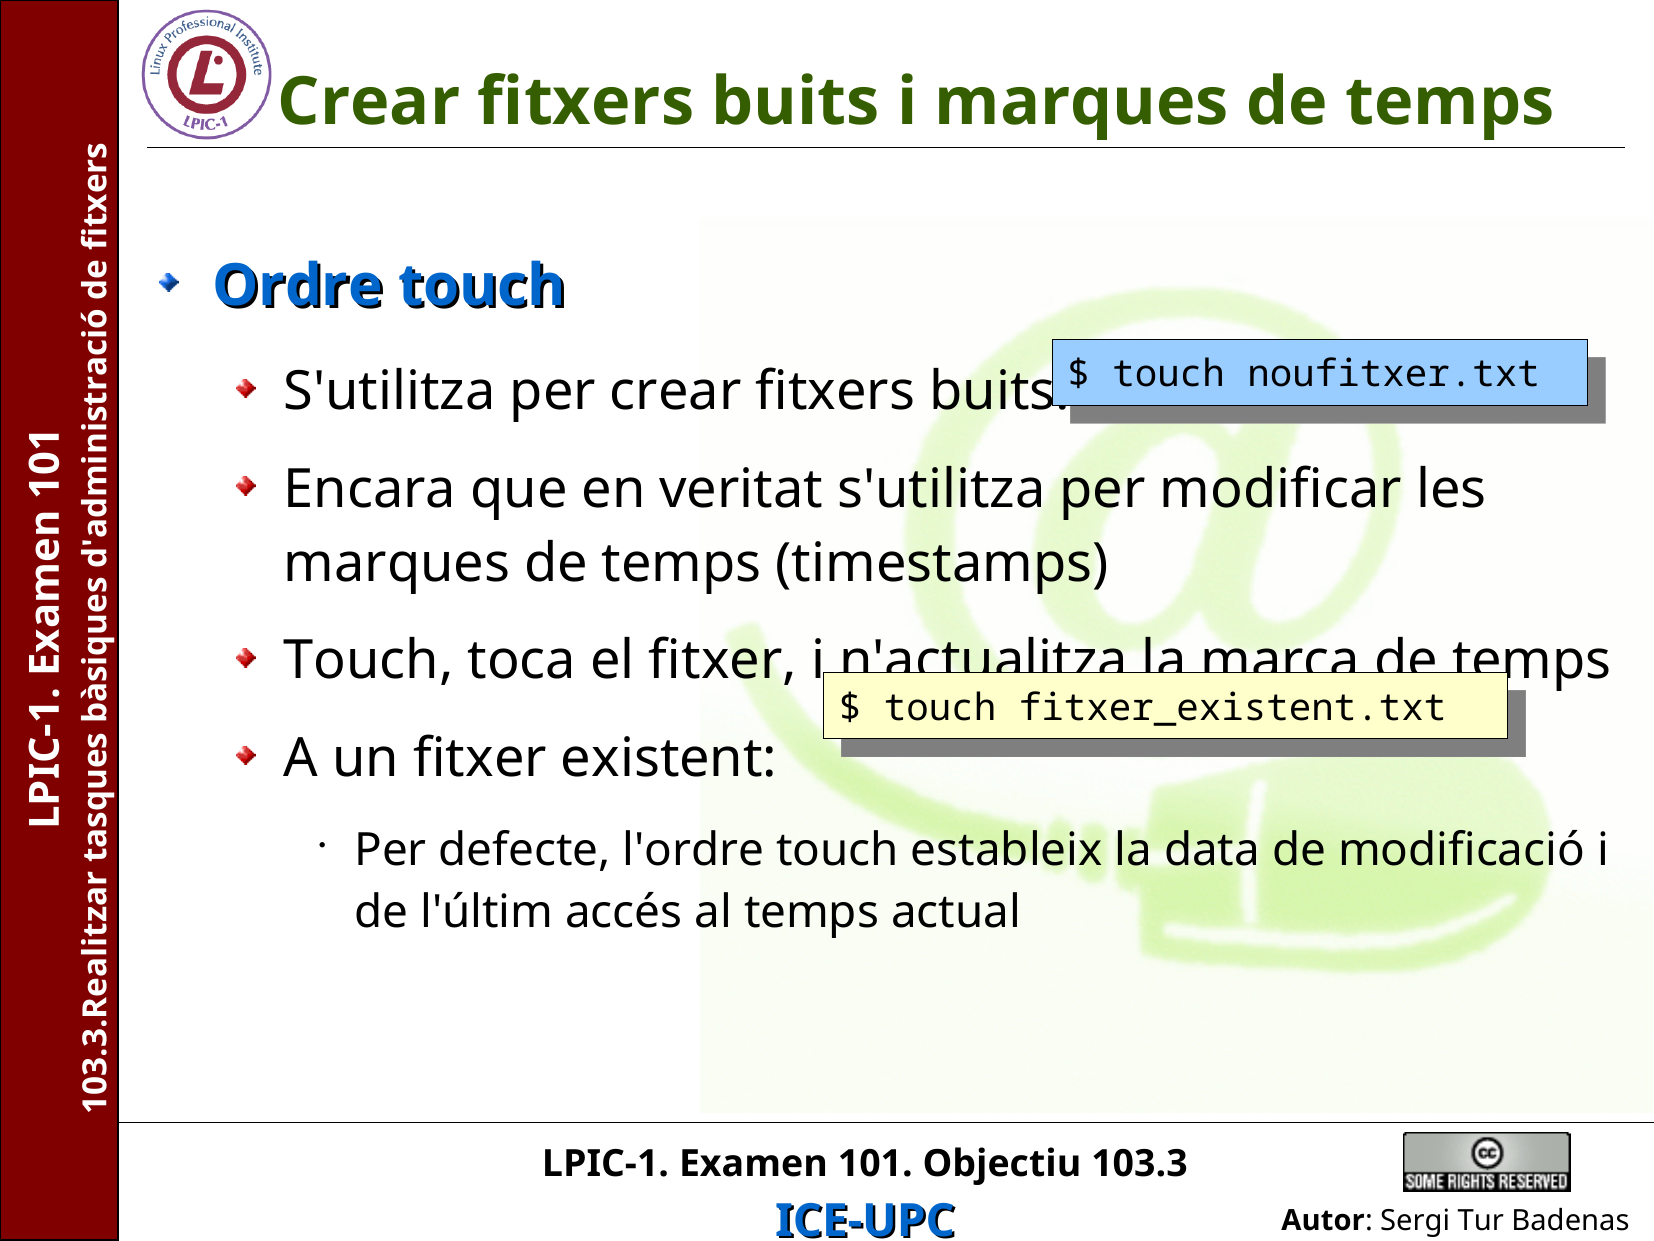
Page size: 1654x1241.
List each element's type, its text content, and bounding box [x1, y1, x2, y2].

picture [700, 217, 1654, 1113]
picture [135, 5, 277, 142]
text_box $ touch noufitxer.txt [1052, 339, 1588, 400]
picture [1403, 1132, 1571, 1192]
list Ordre touch S'utilitza per crear fitxers buits: Encara que en veritat s'utilitza per modificar les marques de temps (timestamps) Touch, toca el fitxer, i n'actualitza la marca de temps A un fitxer existent: Per defecte, l'ordre touch estableix la data de modificació i de l'últim accés al temps actual [141, 242, 1630, 1078]
title Crear fitxers buits i marques de temps [218, 56, 1616, 141]
text_box $ touch fitxer_existent.txt [823, 672, 1508, 733]
